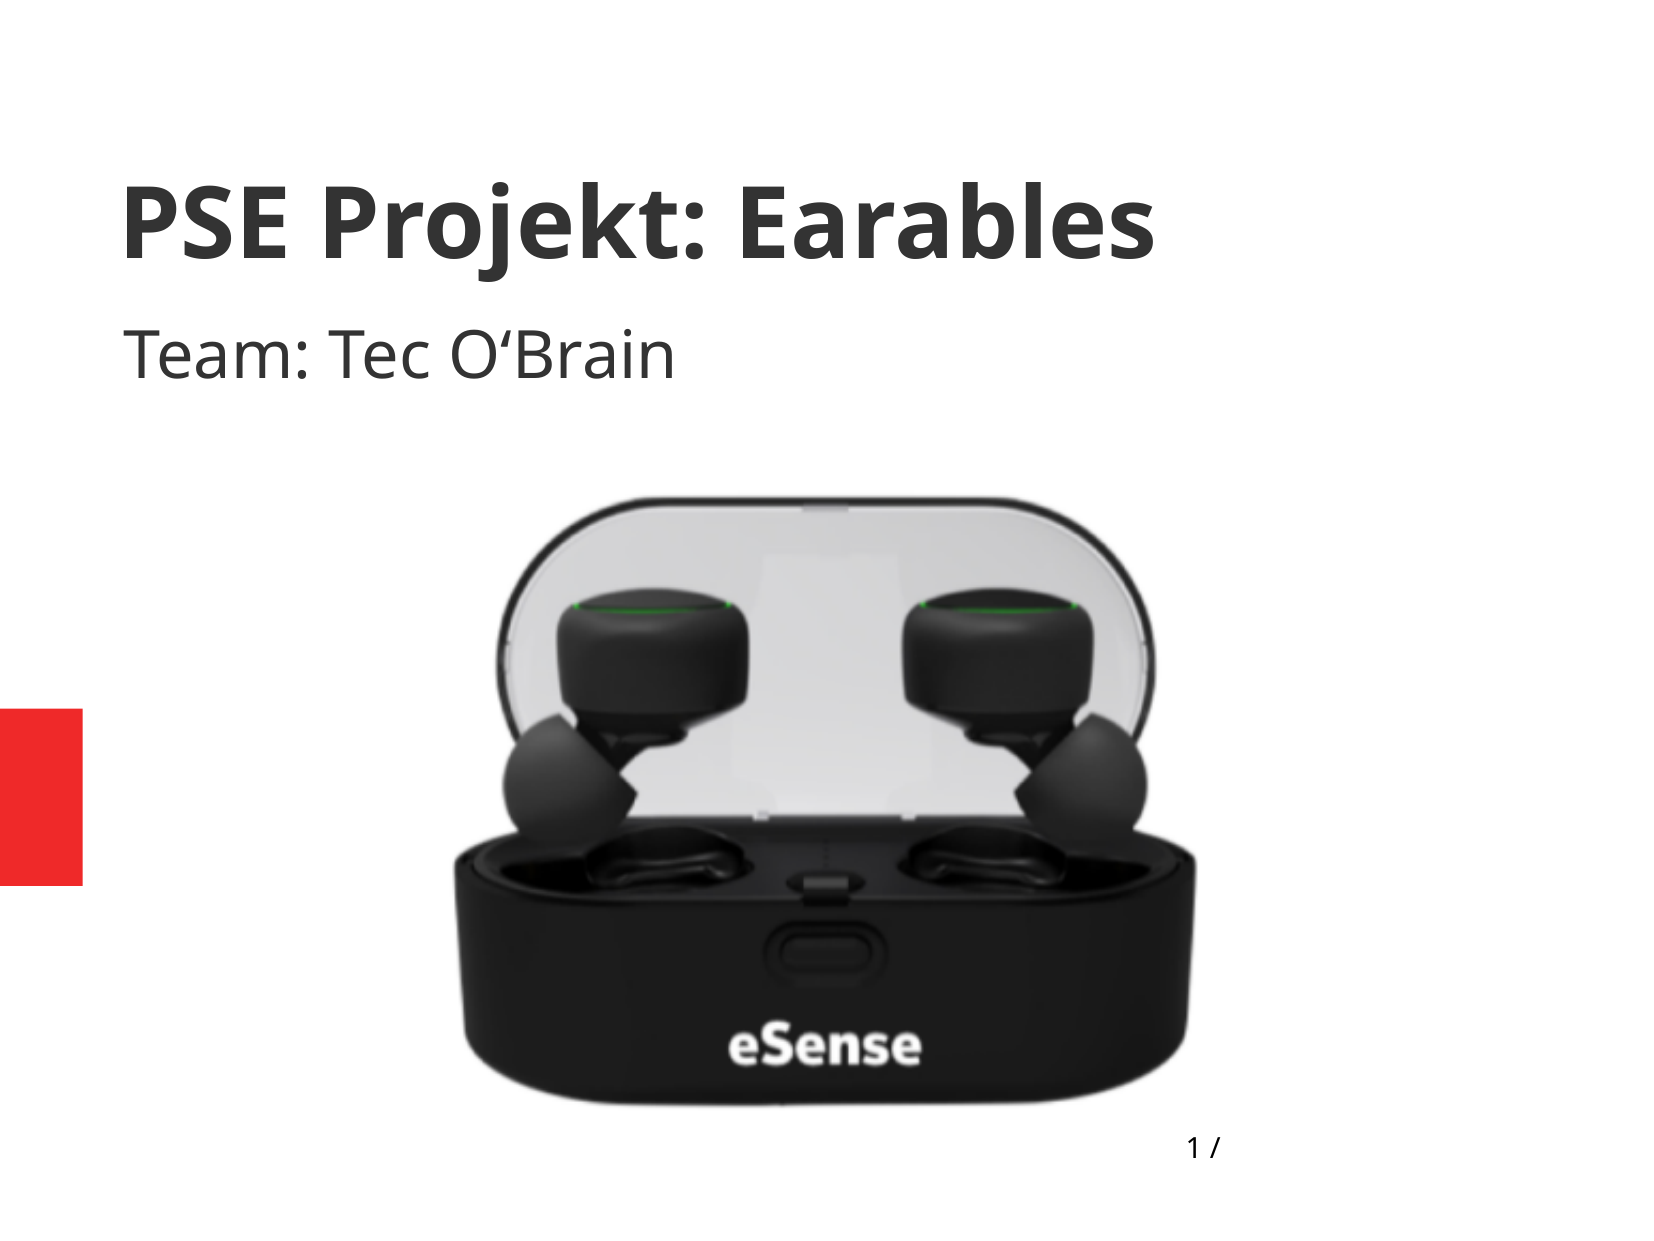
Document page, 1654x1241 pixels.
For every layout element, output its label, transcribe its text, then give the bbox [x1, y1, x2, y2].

title PSE Projekt: Earables [118, 81, 1524, 355]
text_box / [1185, 1129, 1571, 1216]
picture [434, 480, 1217, 1134]
subtitle Team: Tec O‘Brain [93, 271, 709, 433]
